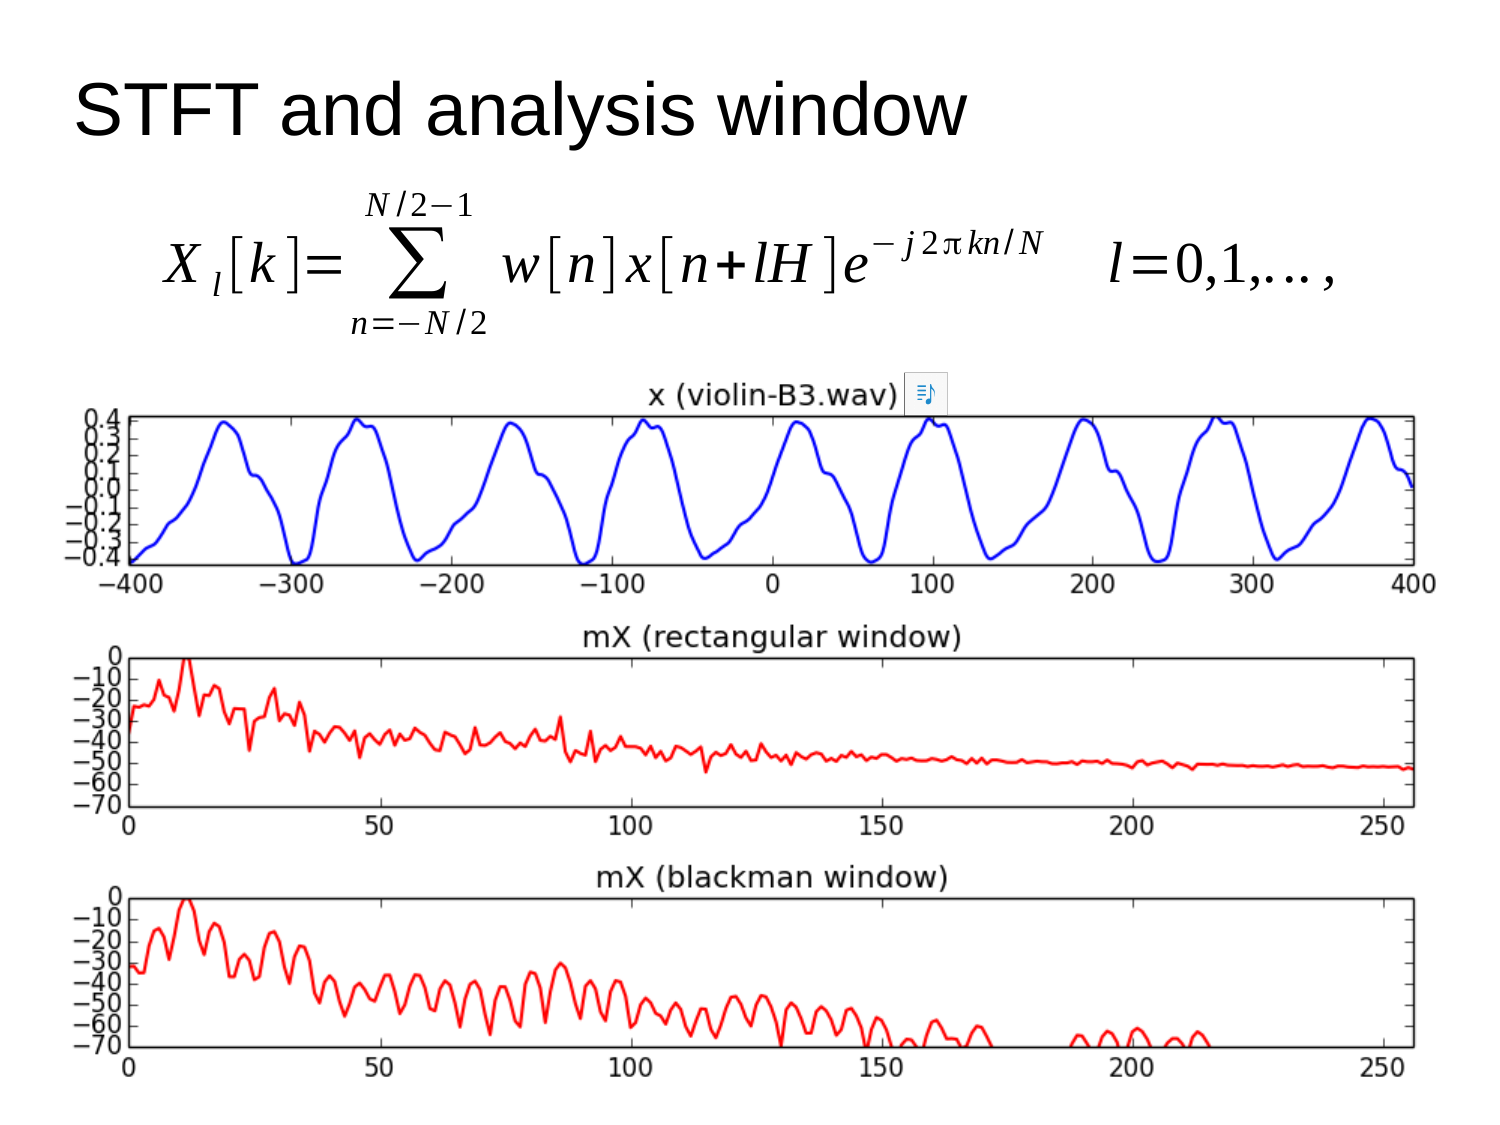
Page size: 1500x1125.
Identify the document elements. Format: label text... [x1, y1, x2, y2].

chart [152, 185, 1343, 342]
picture [37, 356, 1463, 1107]
title STFT and analysis window [73, 9, 1350, 198]
text_box [903, 371, 949, 417]
